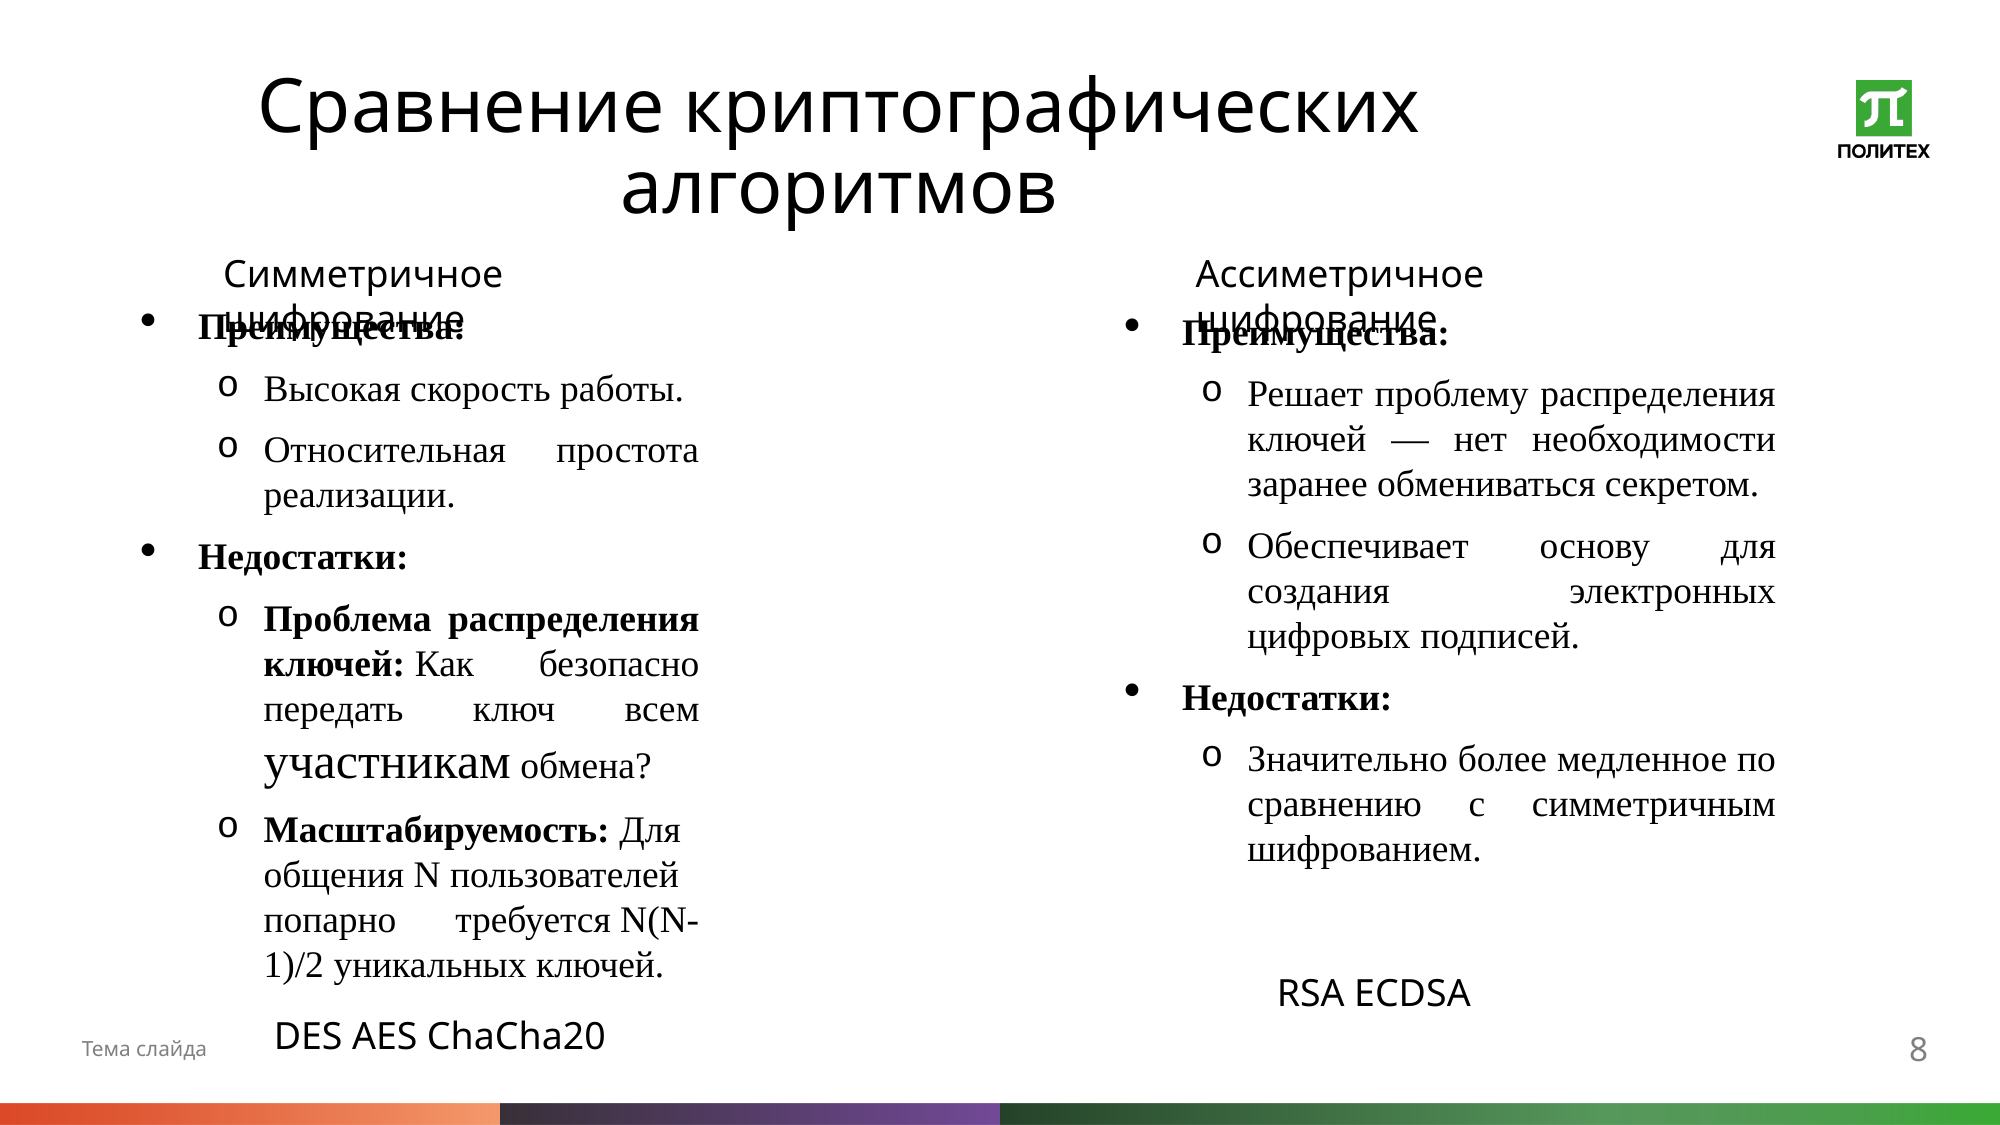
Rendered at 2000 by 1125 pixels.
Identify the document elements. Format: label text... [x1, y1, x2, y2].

slide_number Тема слайда [66, 1018, 986, 1079]
text_box DES AES ChaCha20 [258, 1004, 645, 1065]
picture [1838, 80, 1930, 158]
text_box Преимущества: Высокая скорость работы. Относительная простота реализации. Недостатки: Проблема распределения ключей: Как безопасно передать ключ всем участникам обмена? Масштабируемость: Для общения N пользователей попарно требуется N(N-1)/2 уникальных ключей. [126, 294, 715, 1000]
text_box RSA ECDSA [1261, 961, 1505, 1023]
text_box Ассиметричное шифрование [1180, 242, 1742, 299]
slide_number 8 [1493, 1018, 1944, 1079]
picture [0, 1103, 2000, 1125]
text_box Преимущества: Решает проблему распределения ключей — нет необходимости заранее обмениваться секретом. Обеспечивает основу для создания электронных цифровых подписей. Недостатки: Значительно более медленное по сравнению с симметричным шифрованием. [1110, 299, 1792, 883]
text_box Симметричное шифрование [208, 242, 755, 303]
title Сравнение криптографических алгоритмов [66, 60, 1612, 273]
